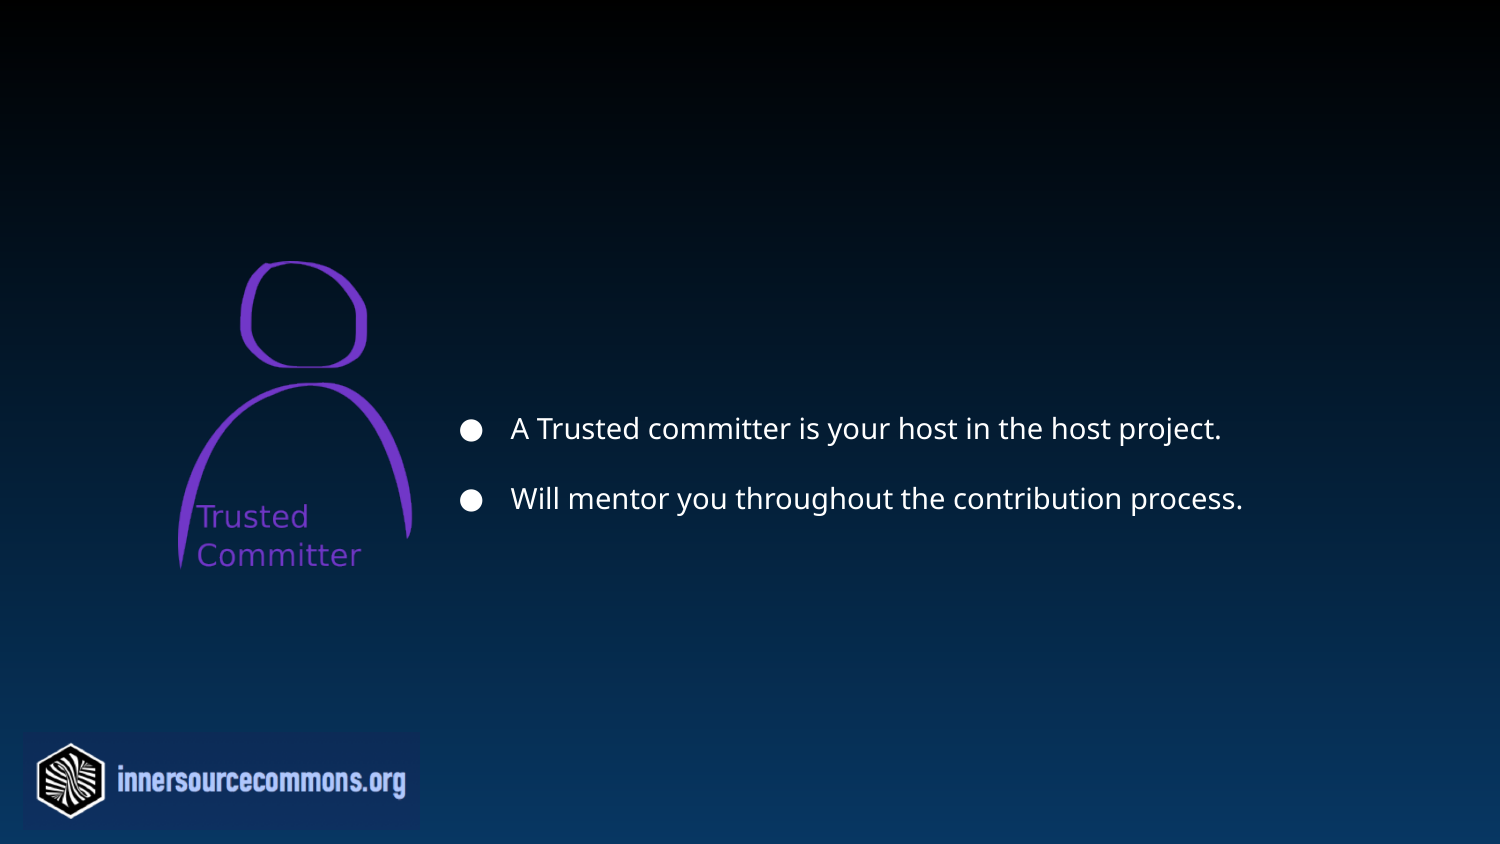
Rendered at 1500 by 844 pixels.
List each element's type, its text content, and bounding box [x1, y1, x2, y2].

text_box A Trusted committer is your host in the host project. Will mentor you throughout the contribution process. [421, 360, 1335, 467]
picture [178, 261, 421, 583]
picture [23, 732, 420, 830]
